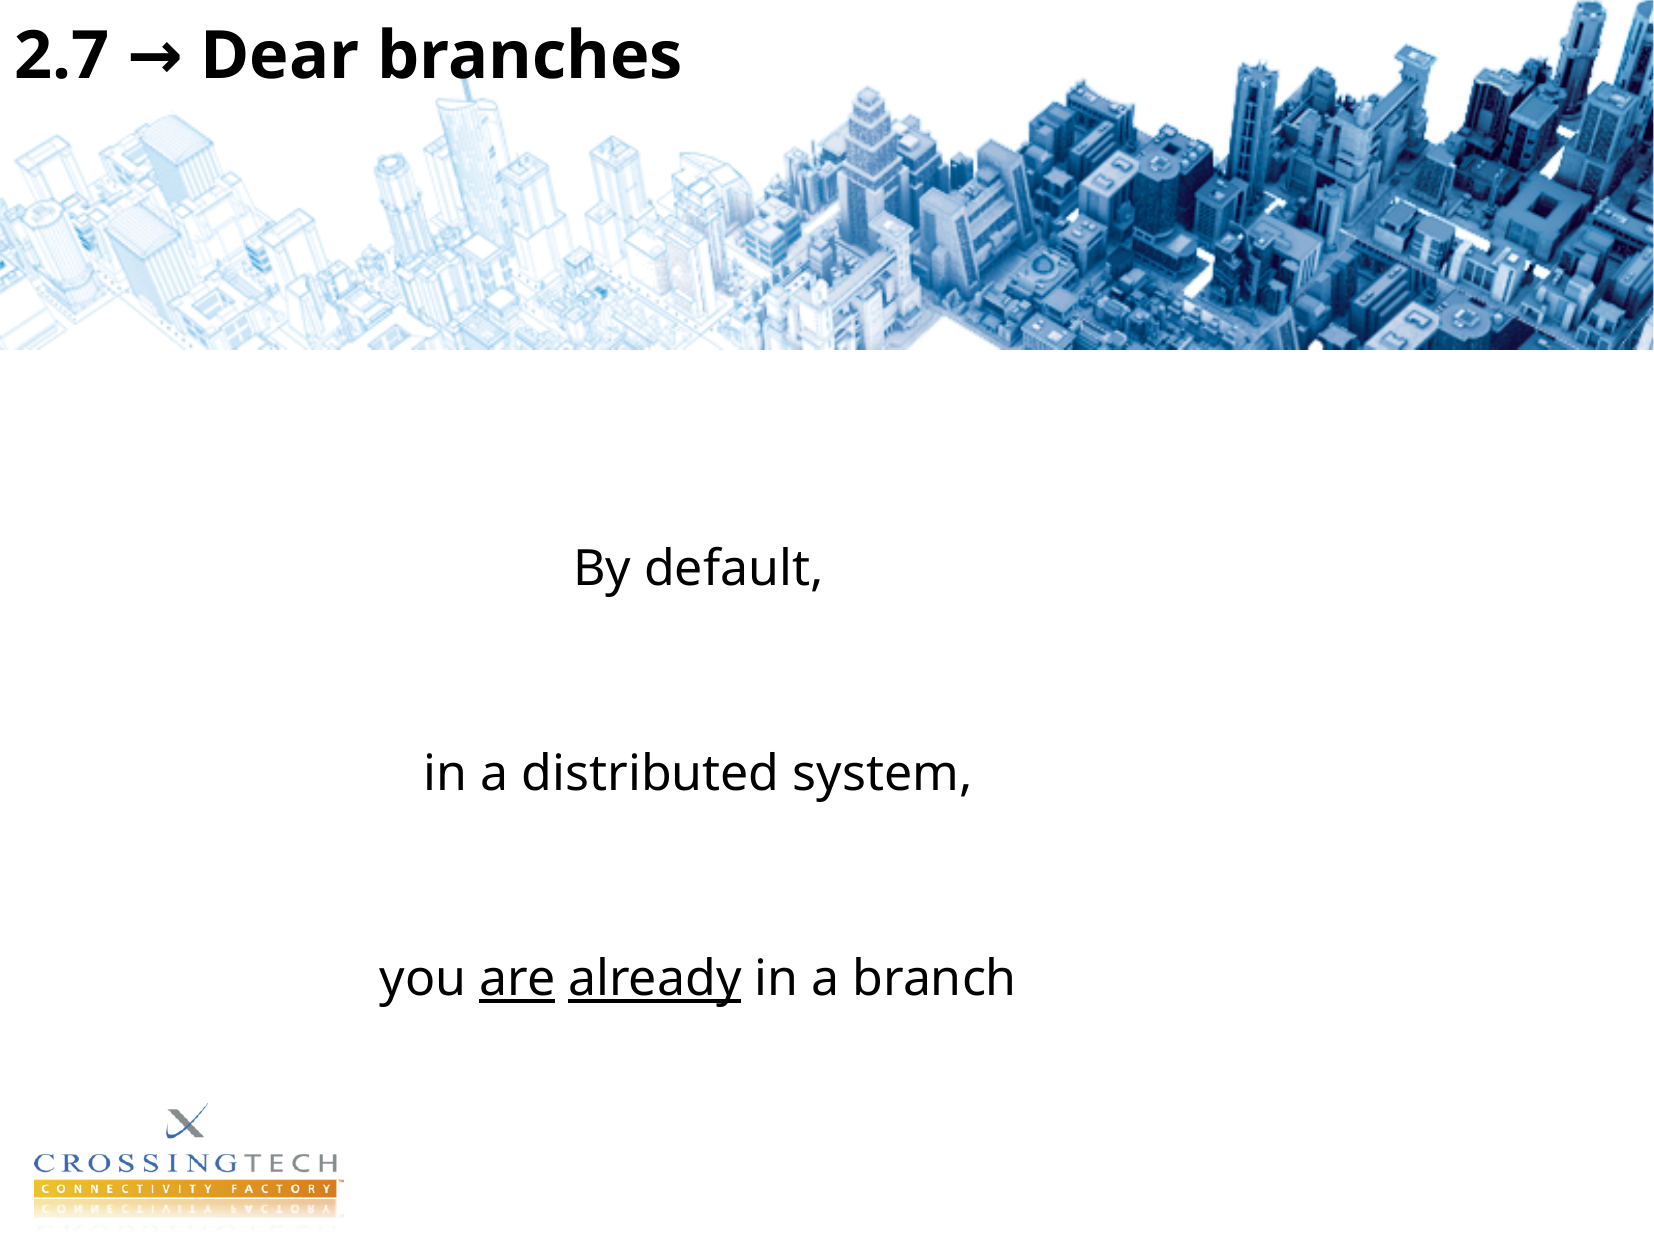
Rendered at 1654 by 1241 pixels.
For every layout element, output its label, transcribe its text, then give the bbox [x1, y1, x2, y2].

picture [0, 0, 1654, 350]
text_box By default, in a distributed system, you are already in a branch [364, 525, 1208, 948]
text_box 2.7 → Dear branches [0, 0, 793, 93]
picture [34, 1103, 344, 1237]
